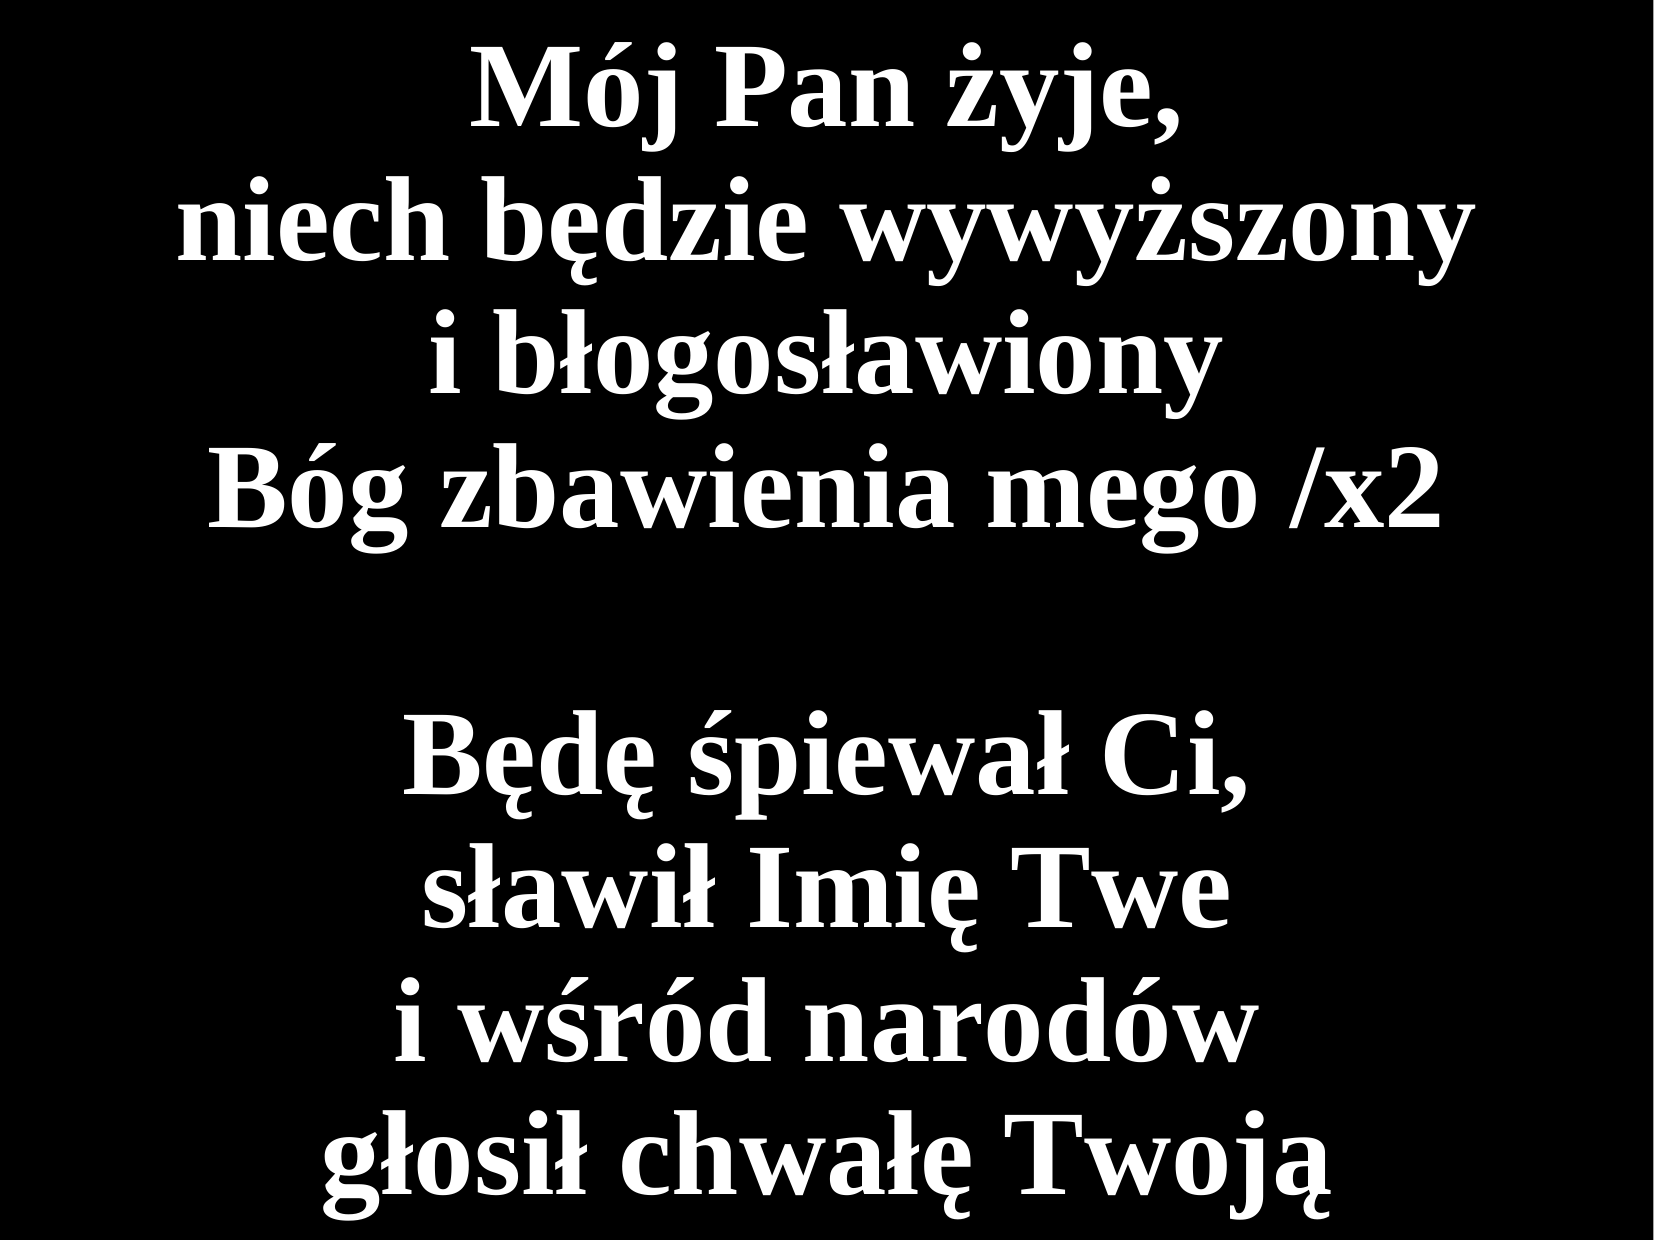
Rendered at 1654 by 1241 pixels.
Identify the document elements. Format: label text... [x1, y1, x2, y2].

title Mój Pan żyje, niech będzie wywyższony i błogosławiony Bóg zbawienia mego /x2 Będę śpiewał Ci, sławił Imię Twe i wśród narodów głosił chwałę Twoją [0, 0, 1654, 1241]
